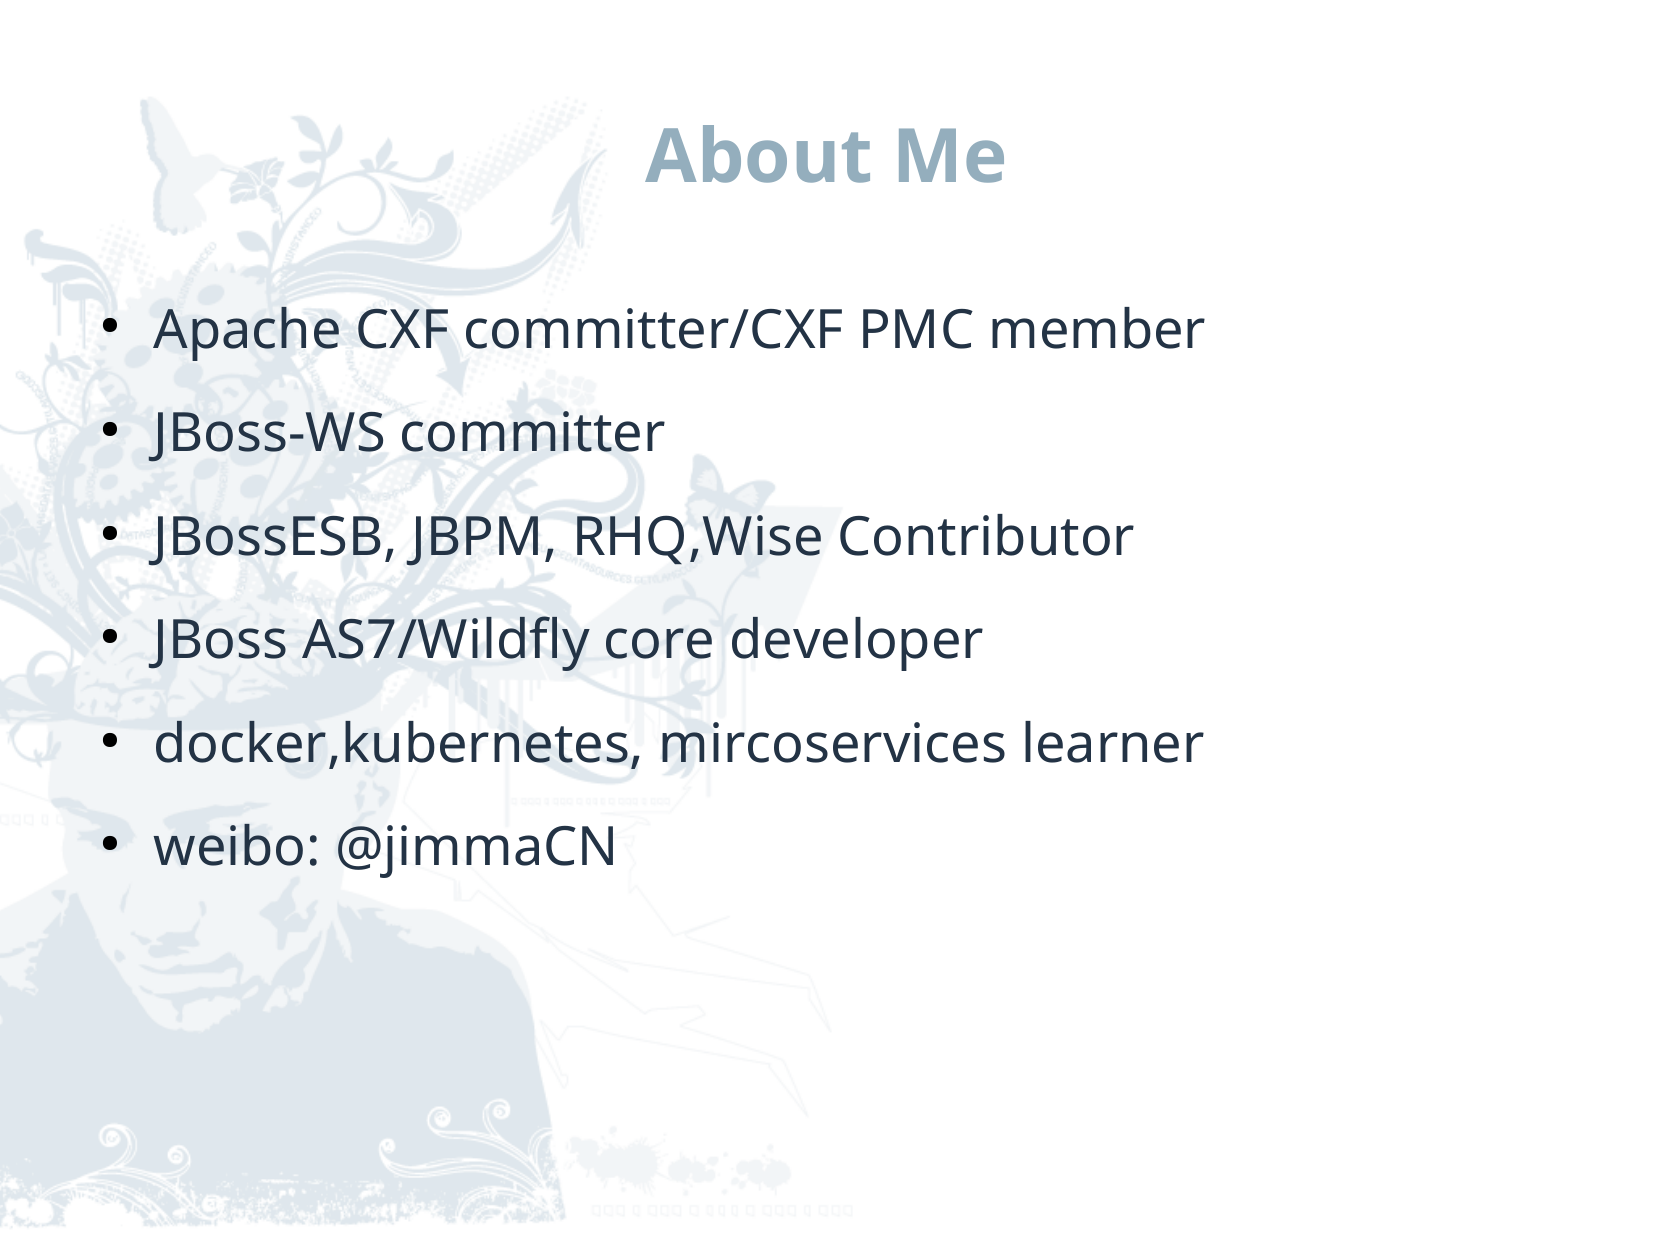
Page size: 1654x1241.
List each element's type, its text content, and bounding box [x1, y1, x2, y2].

title About Me [82, 49, 1571, 257]
picture [0, 0, 1654, 1241]
list Apache CXF committer/CXF PMC member JBoss-WS committer JBossESB, JBPM, RHQ,Wise Contributor JBoss AS7/Wildfly core developer docker,kubernetes, mircoservices learner weibo: @jimmaCN [82, 290, 1501, 1062]
